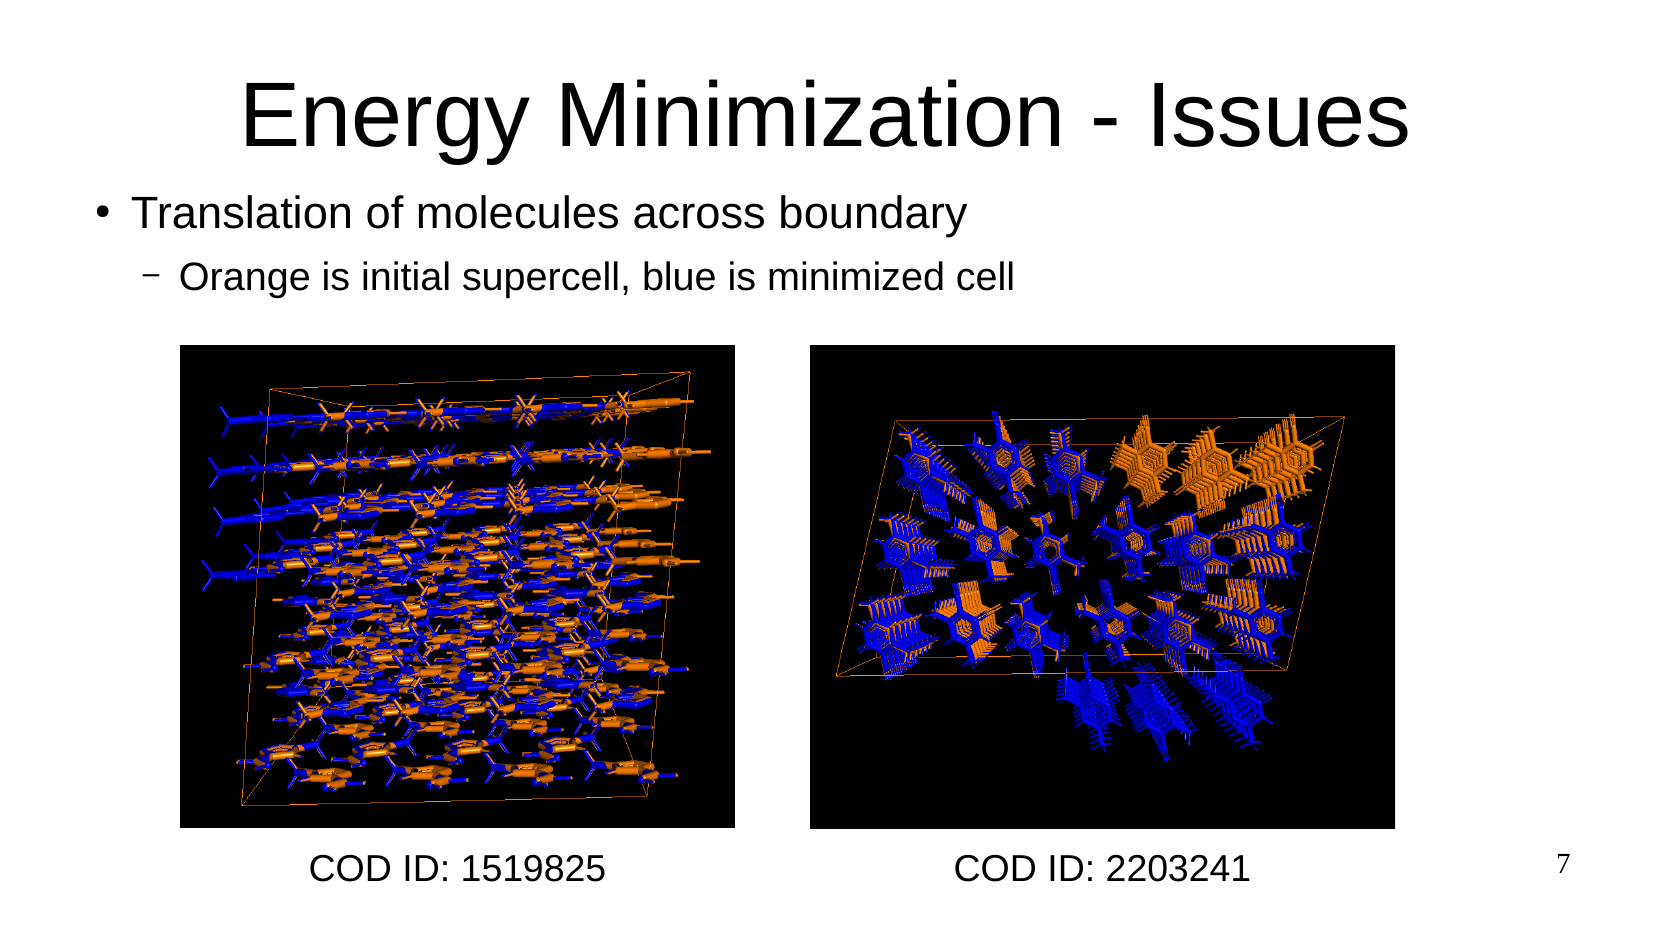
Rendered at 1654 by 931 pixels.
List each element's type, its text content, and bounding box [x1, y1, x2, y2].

list Translation of molecules across boundary Orange is initial supercell, blue is minimized cell [82, 187, 1571, 301]
picture [180, 345, 736, 828]
picture [810, 345, 1396, 829]
text_box COD ID: 2203241 [855, 840, 1351, 897]
title Energy Minimization - Issues [82, 37, 1571, 187]
text_box COD ID: 1519825 [210, 840, 706, 897]
